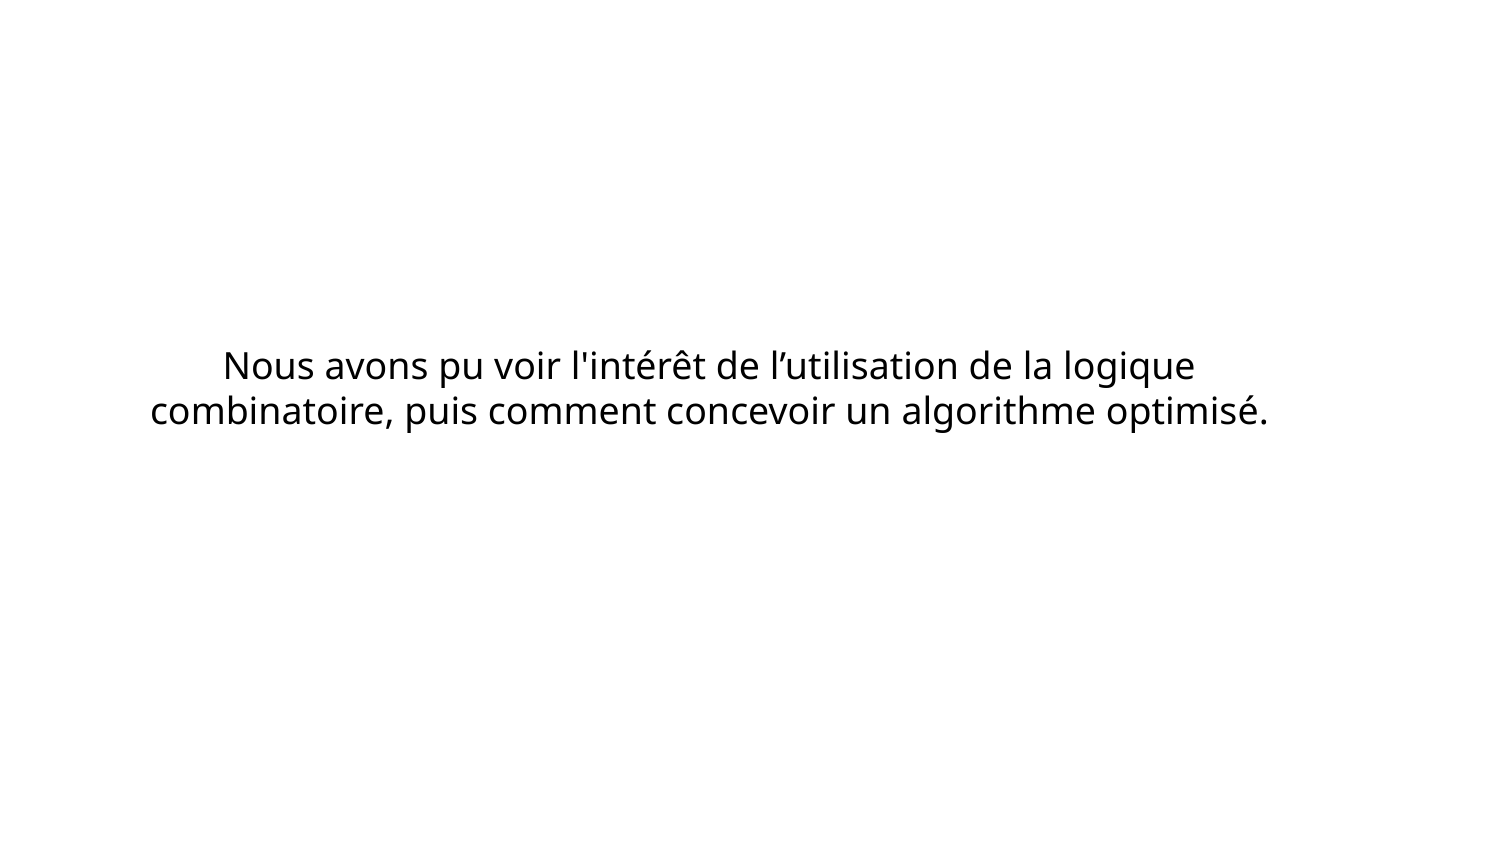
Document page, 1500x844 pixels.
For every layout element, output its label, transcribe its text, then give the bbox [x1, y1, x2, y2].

text_box Nous avons pu voir l'intérêt de l’utilisation de la logique combinatoire, puis comment concevoir un algorithme optimisé. [117, 326, 1303, 447]
